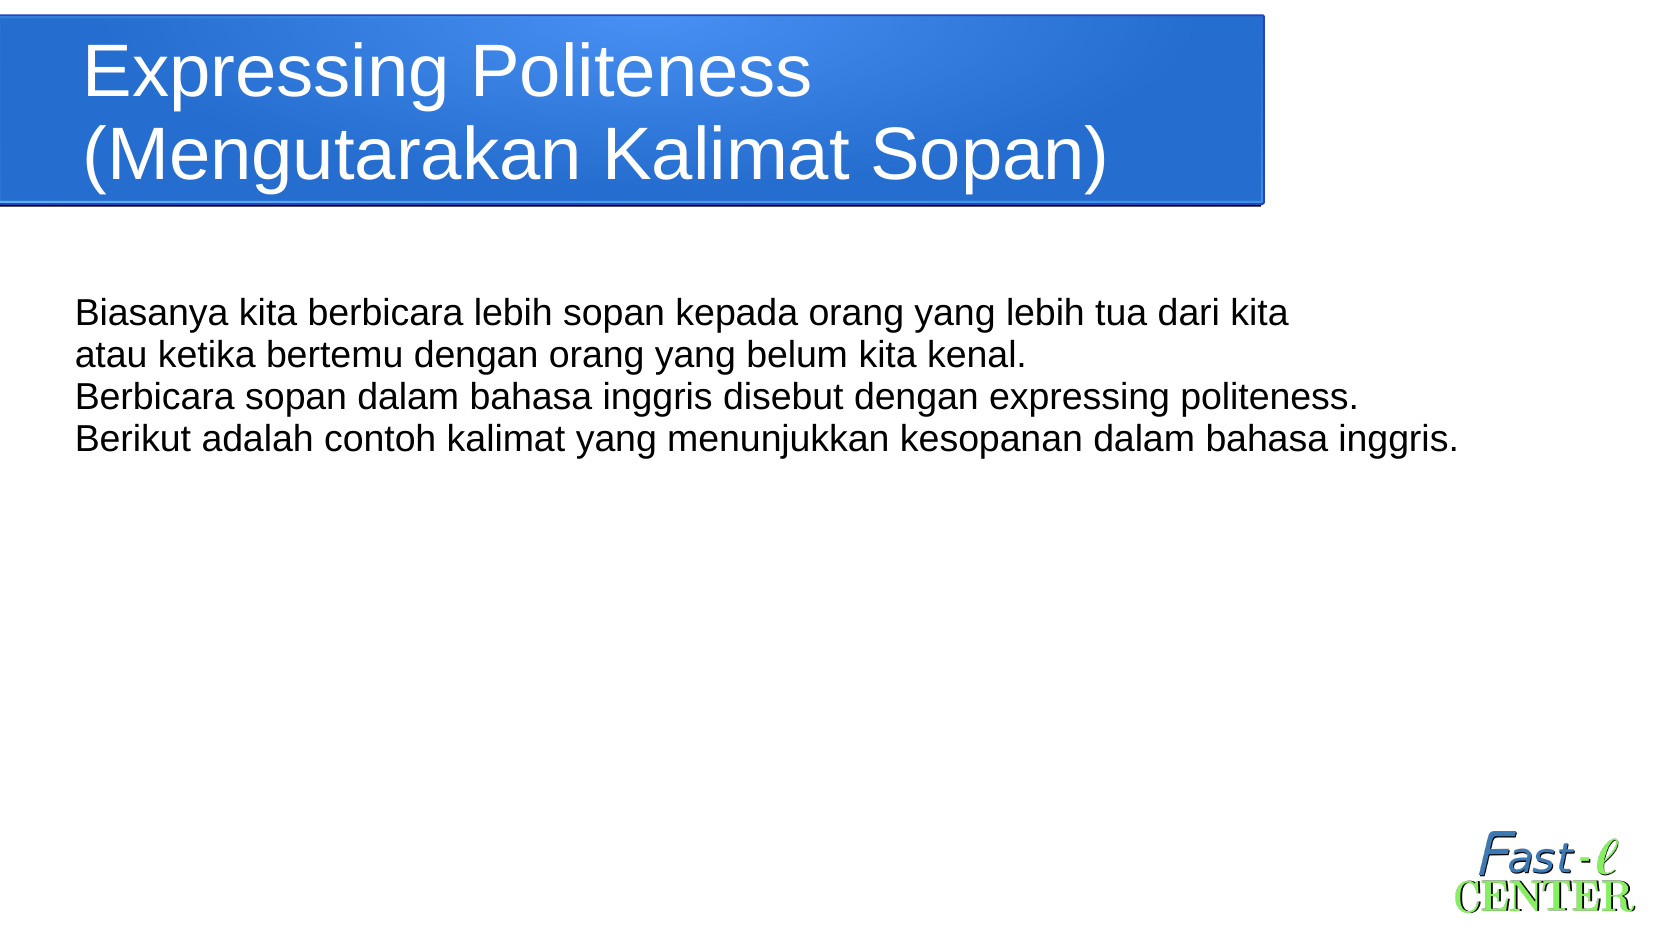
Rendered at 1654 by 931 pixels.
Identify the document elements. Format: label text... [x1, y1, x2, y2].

picture [1455, 831, 1636, 916]
title Expressing Politeness (Mengutarakan Kalimat Sopan) [82, 29, 1235, 196]
text_box Biasanya kita berbicara lebih sopan kepada orang yang lebih tua dari kita atau ketika bertemu dengan orang yang belum kita kenal. Berbicara sopan dalam bahasa inggris disebut dengan expressing politeness. Berikut adalah contoh kalimat yang menunjukkan kesopanan dalam bahasa inggris. [60, 284, 1475, 509]
